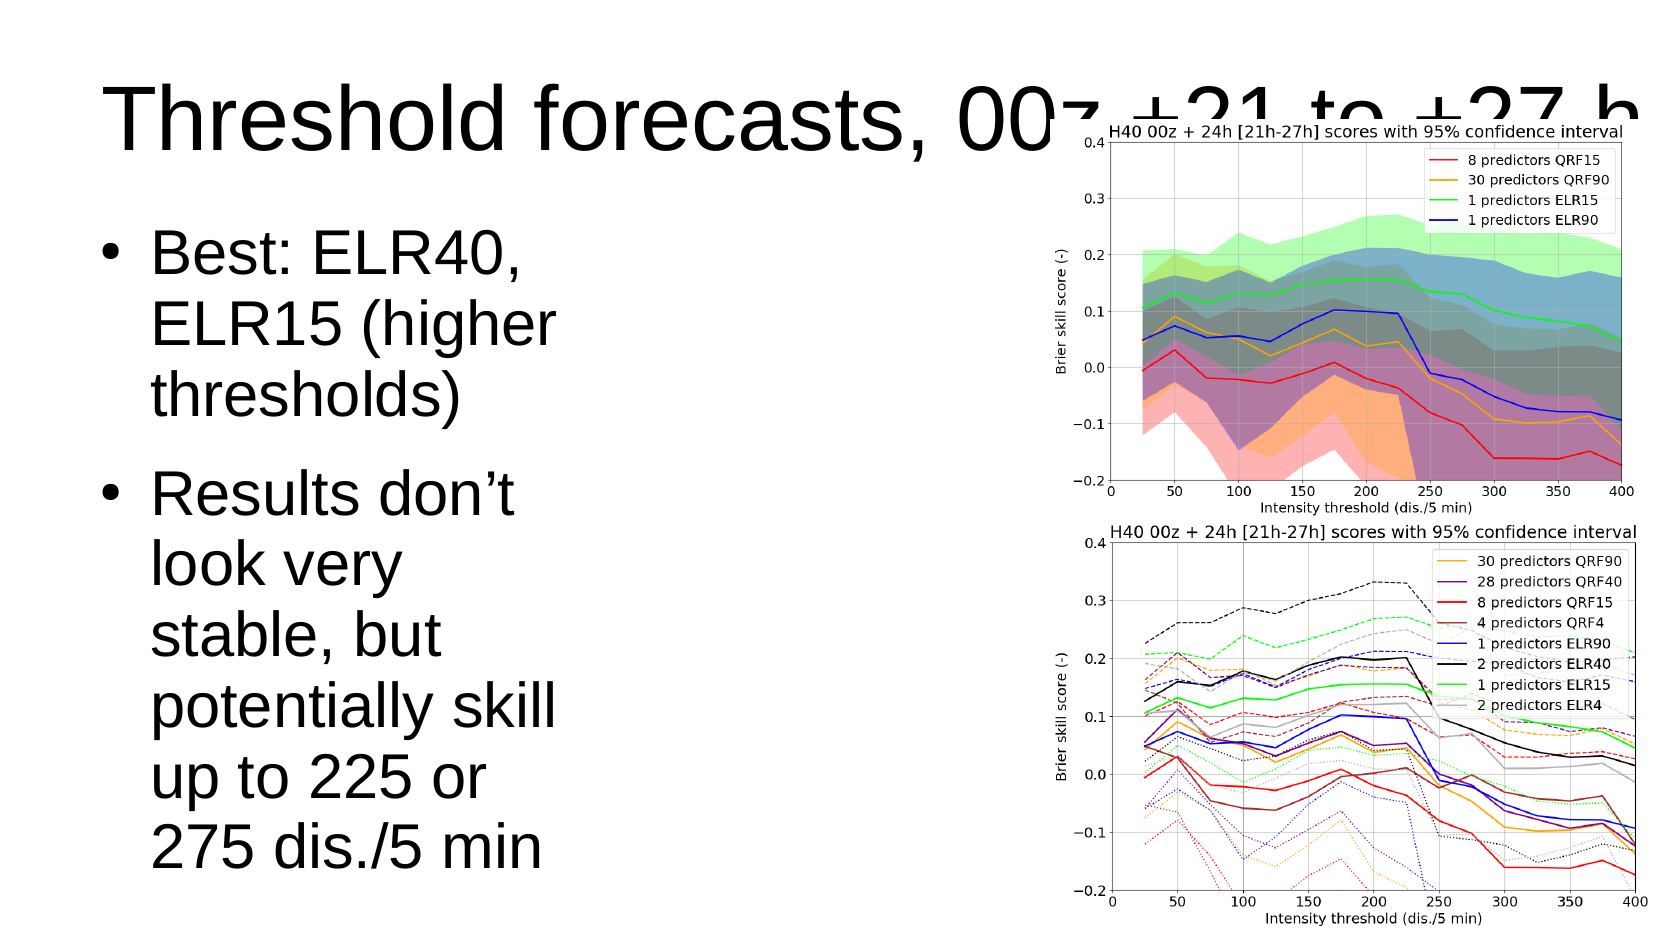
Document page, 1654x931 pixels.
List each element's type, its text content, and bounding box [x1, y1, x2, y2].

picture [1050, 119, 1654, 931]
title Threshold forecasts, 00z +21 to +27 h [82, 12, 1654, 226]
list Best: ELR40, ELR15 (higher thresholds) Results don’t look very stable, but potentially skill up to 225 or 275 dis./5 min [82, 217, 601, 886]
